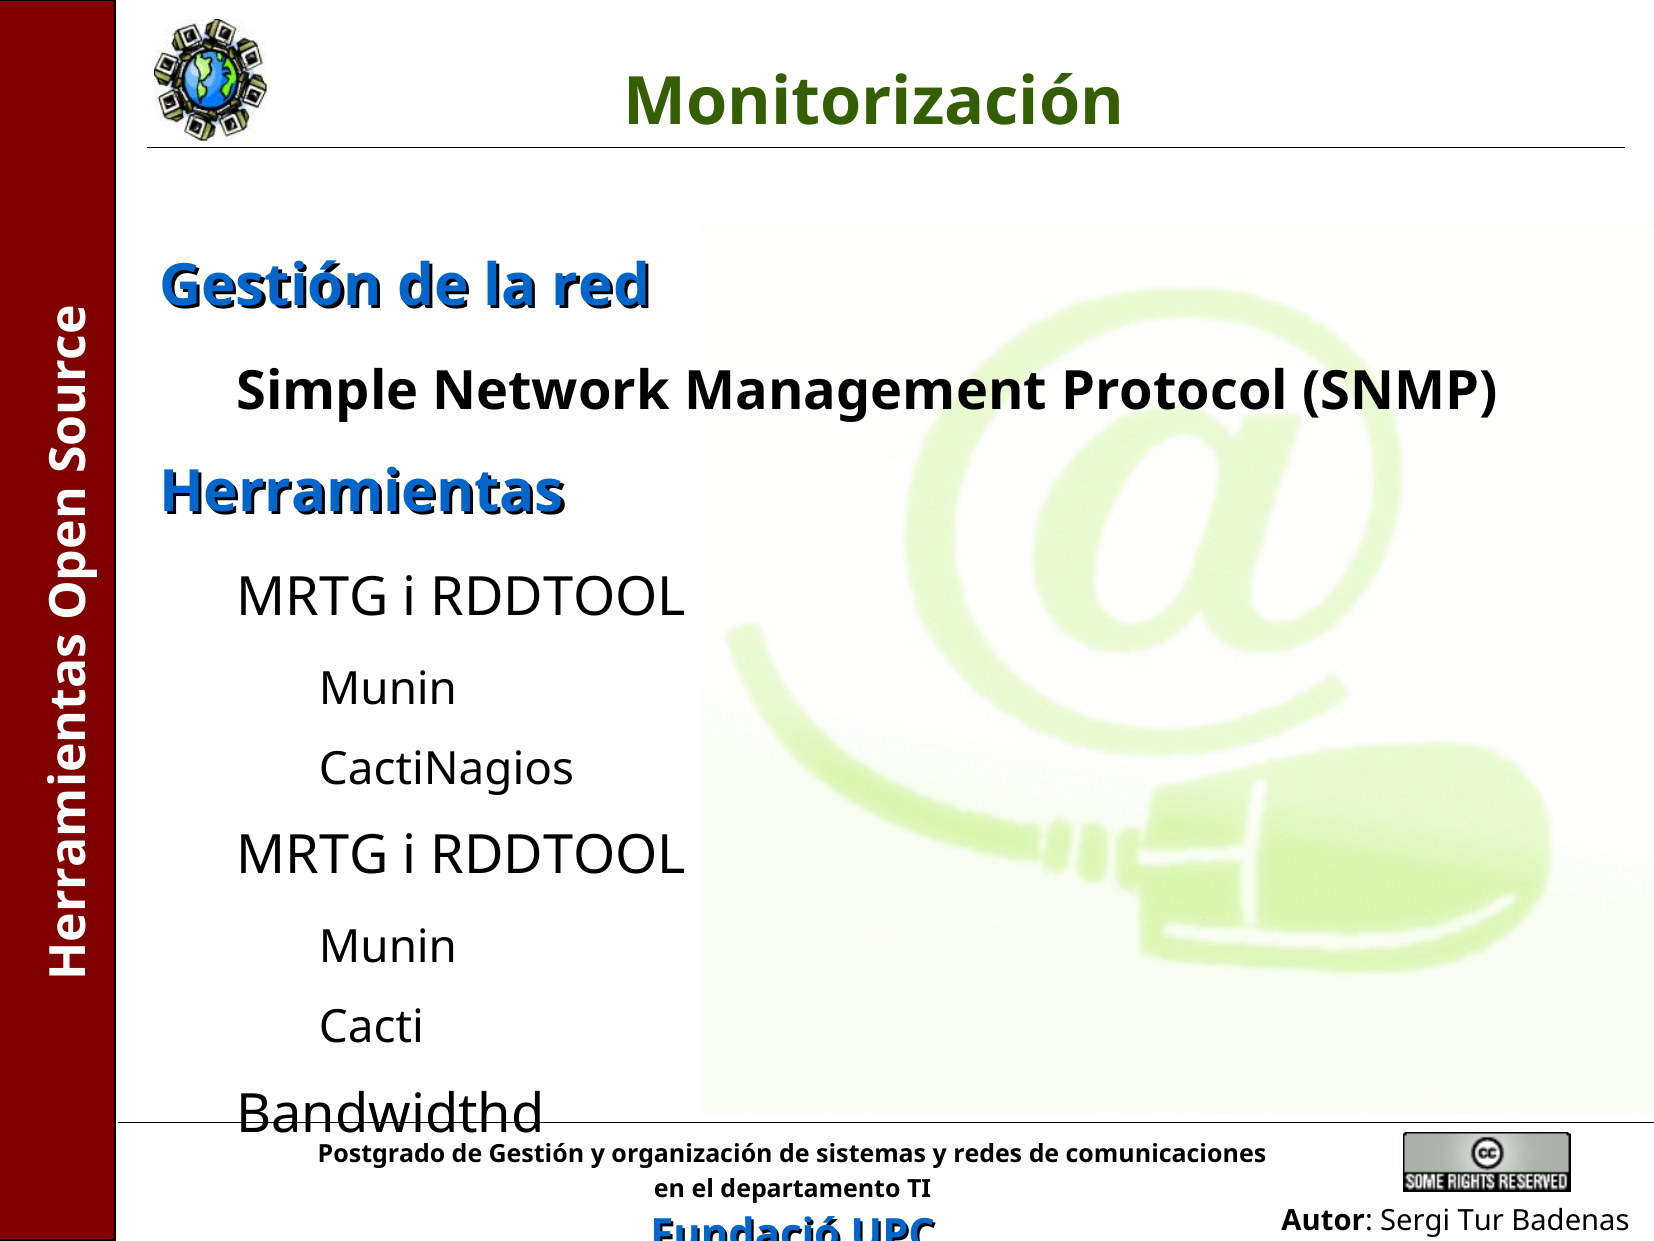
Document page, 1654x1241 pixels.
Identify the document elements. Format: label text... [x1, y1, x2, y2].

title Monitorización [129, 56, 1619, 141]
picture [1403, 1132, 1571, 1192]
picture [700, 217, 1654, 1113]
list Gestión de la red Simple Network Management Protocol (SNMP) Herramientas MRTG i RDDTOOL Munin CactiNagios MRTG i RDDTOOL Munin Cacti Bandwidthd [141, 242, 1630, 1078]
picture [154, 19, 268, 56]
